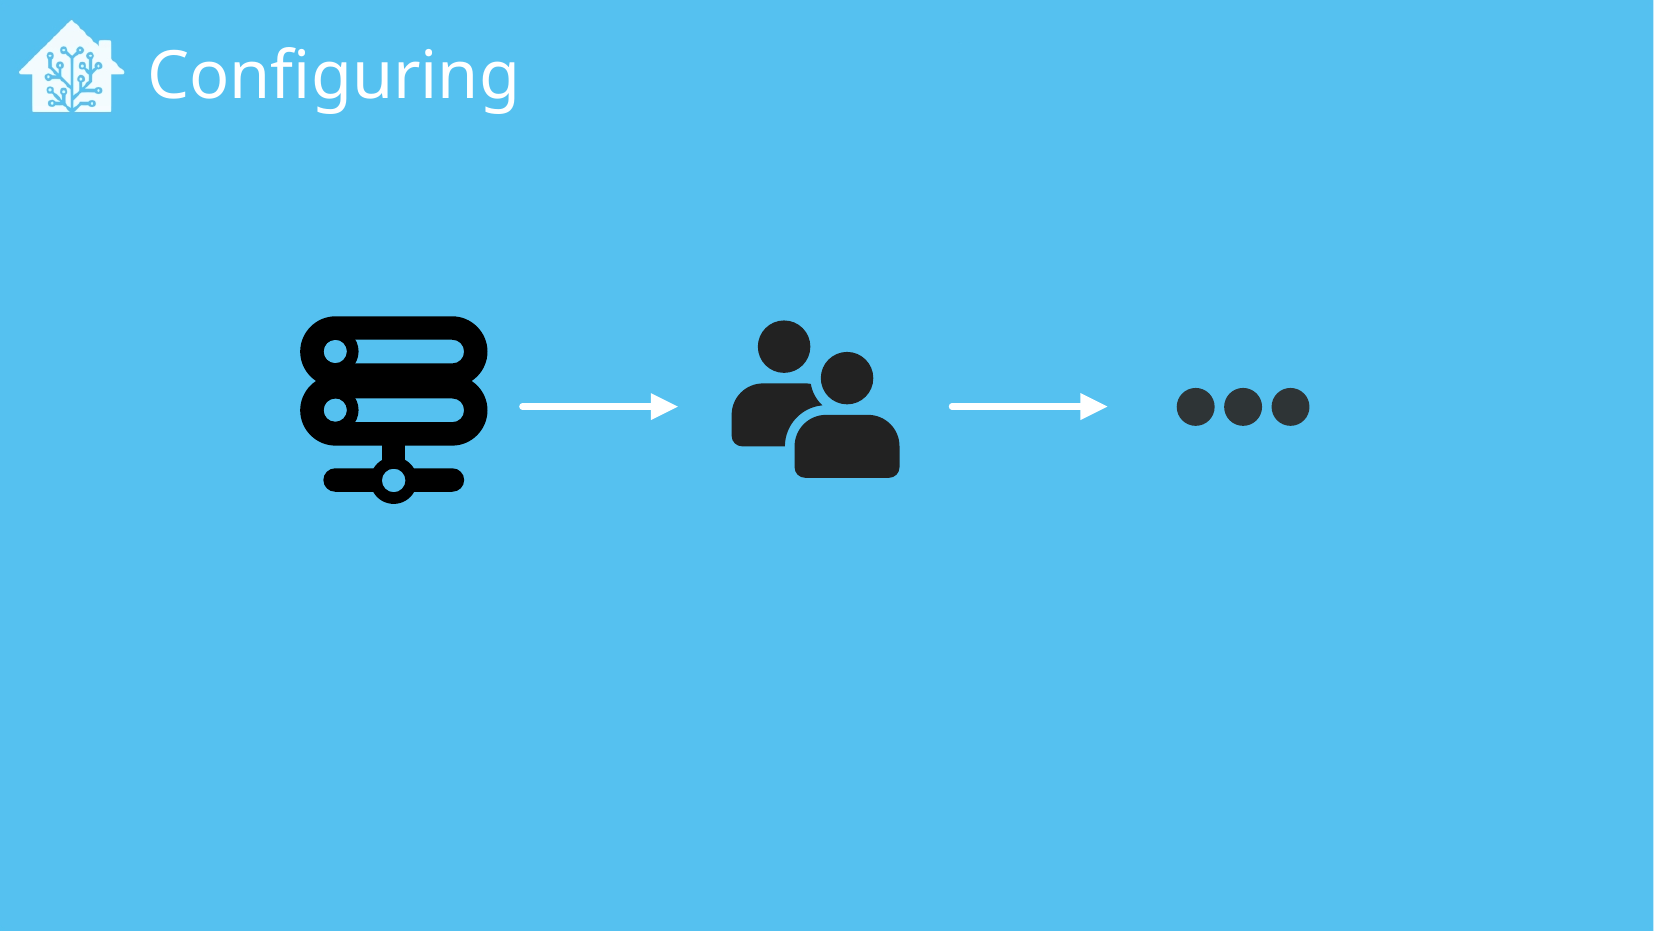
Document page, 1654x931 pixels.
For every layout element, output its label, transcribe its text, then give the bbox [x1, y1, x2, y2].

picture [0, 0, 1654, 931]
text_box Configuring [132, 19, 676, 115]
